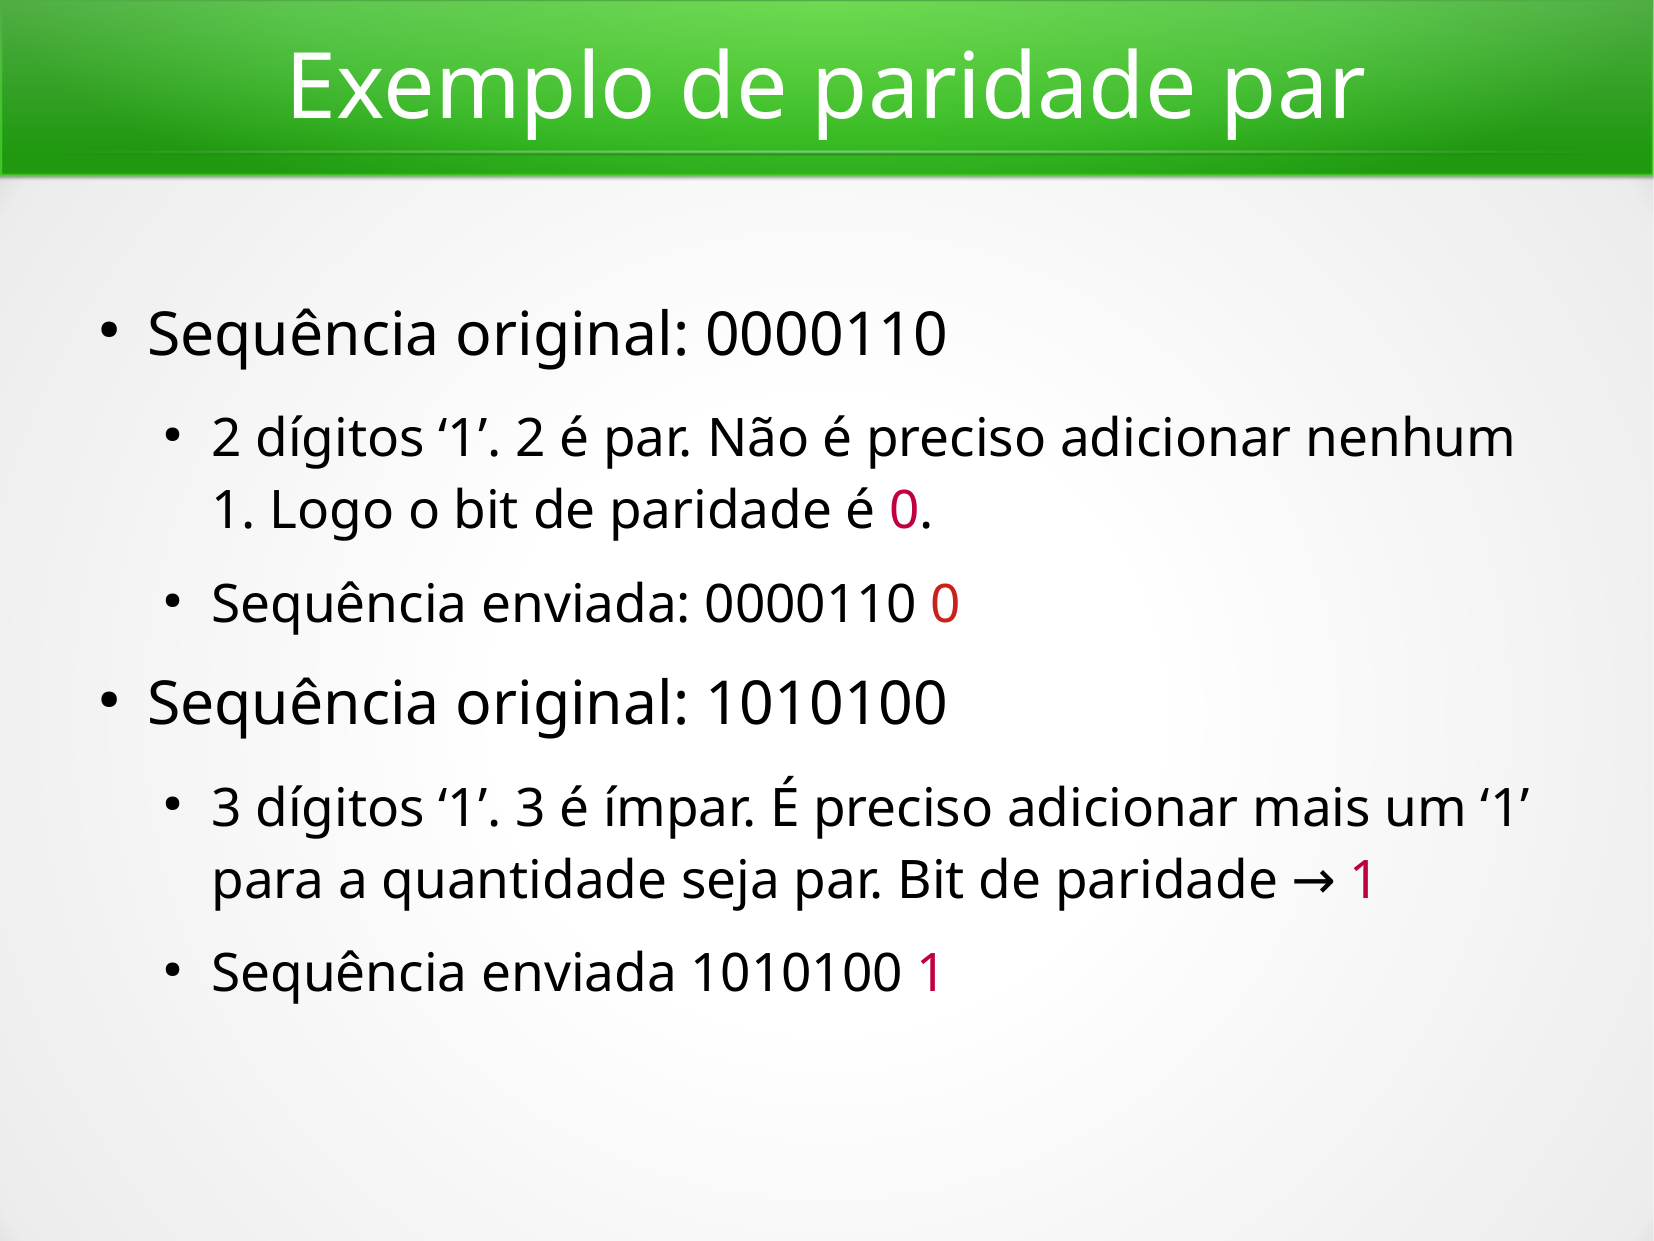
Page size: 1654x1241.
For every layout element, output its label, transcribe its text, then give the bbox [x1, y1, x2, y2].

list Sequência original: 0000110 2 dígitos ‘1’. 2 é par. Não é preciso adicionar nenhum 1. Logo o bit de paridade é 0. Sequência enviada: 0000110 0 Sequência original: 1010100 3 dígitos ‘1’. 3 é ímpar. É preciso adicionar mais um ‘1’ para a quantidade seja par. Bit de paridade → 1 Sequência enviada 1010100 1 [82, 290, 1571, 1010]
picture [0, 0, 1654, 1241]
title Exemplo de paridade par [82, 11, 1571, 154]
